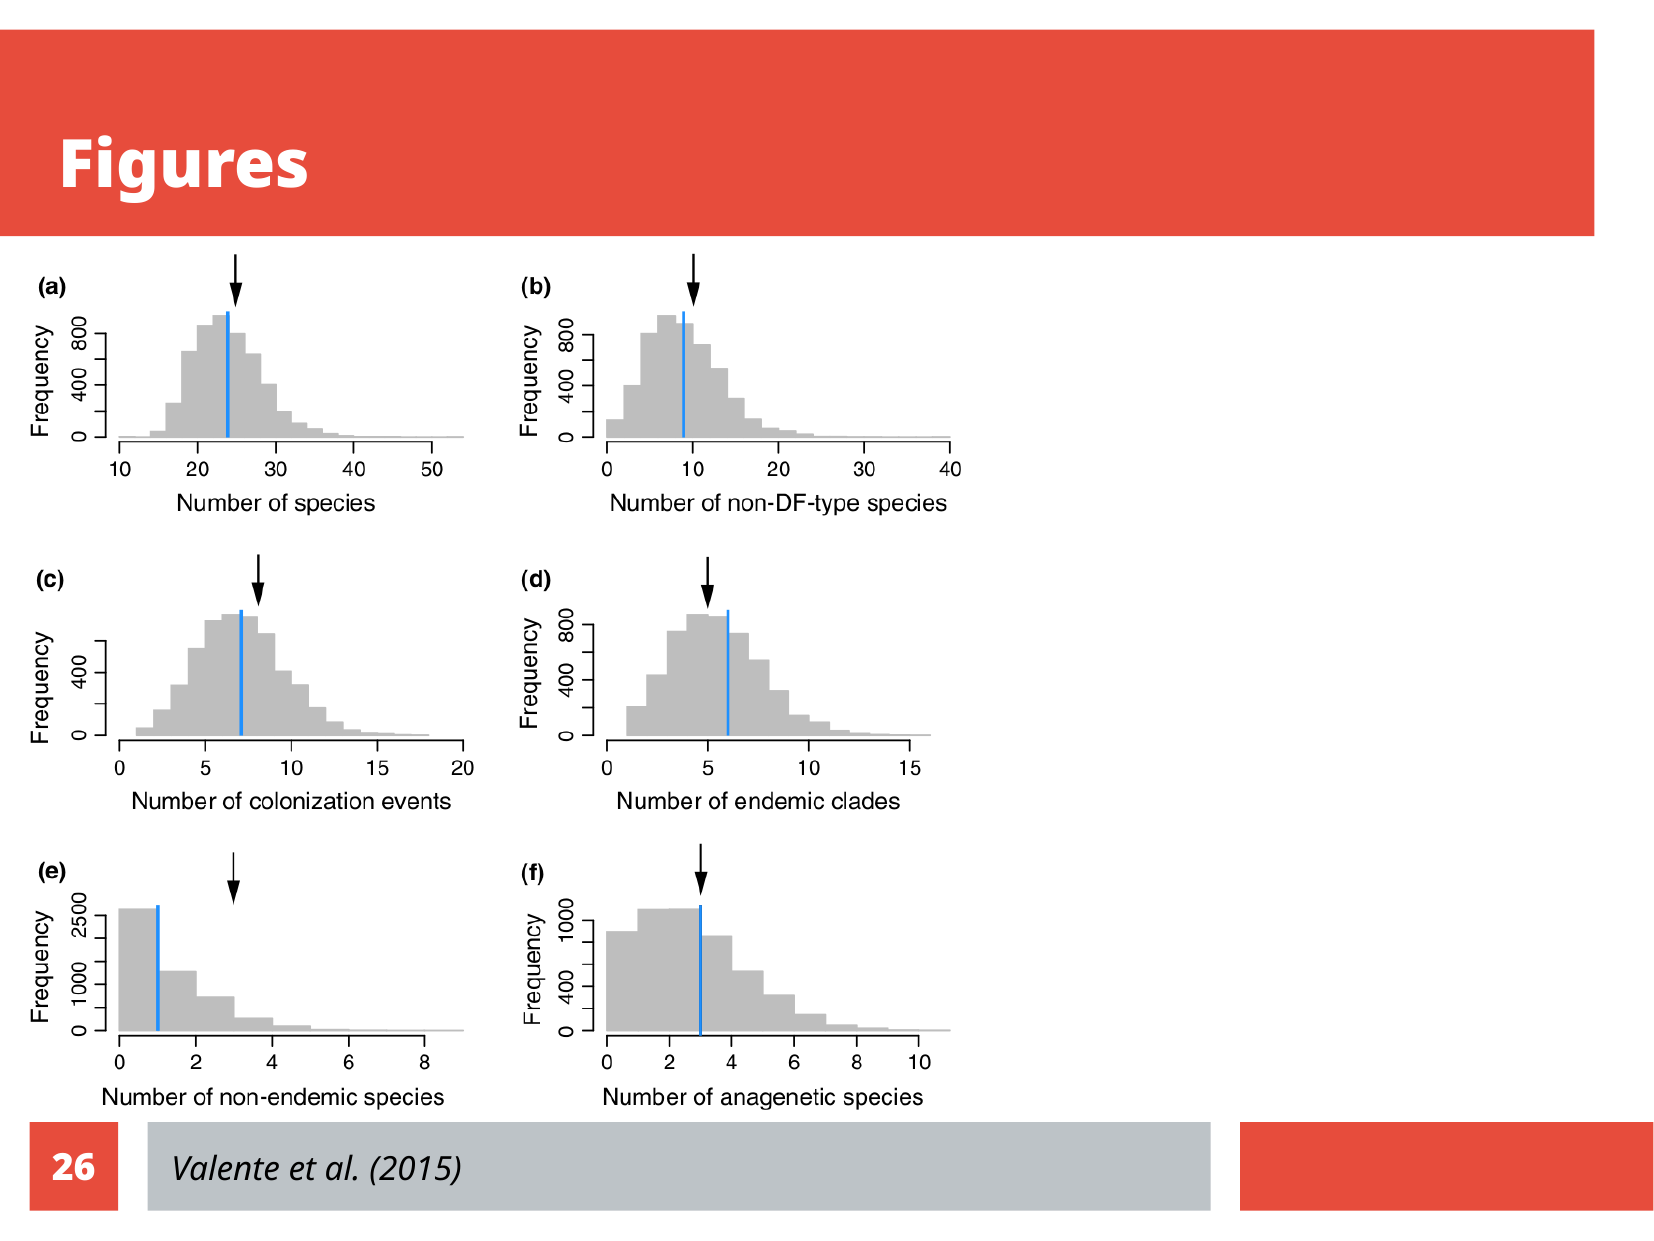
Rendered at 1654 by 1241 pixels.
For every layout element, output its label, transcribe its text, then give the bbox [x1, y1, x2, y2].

text_box Valente et al. (2015) [156, 1137, 528, 1192]
picture [30, 253, 961, 1111]
title Figures [59, 59, 1595, 207]
